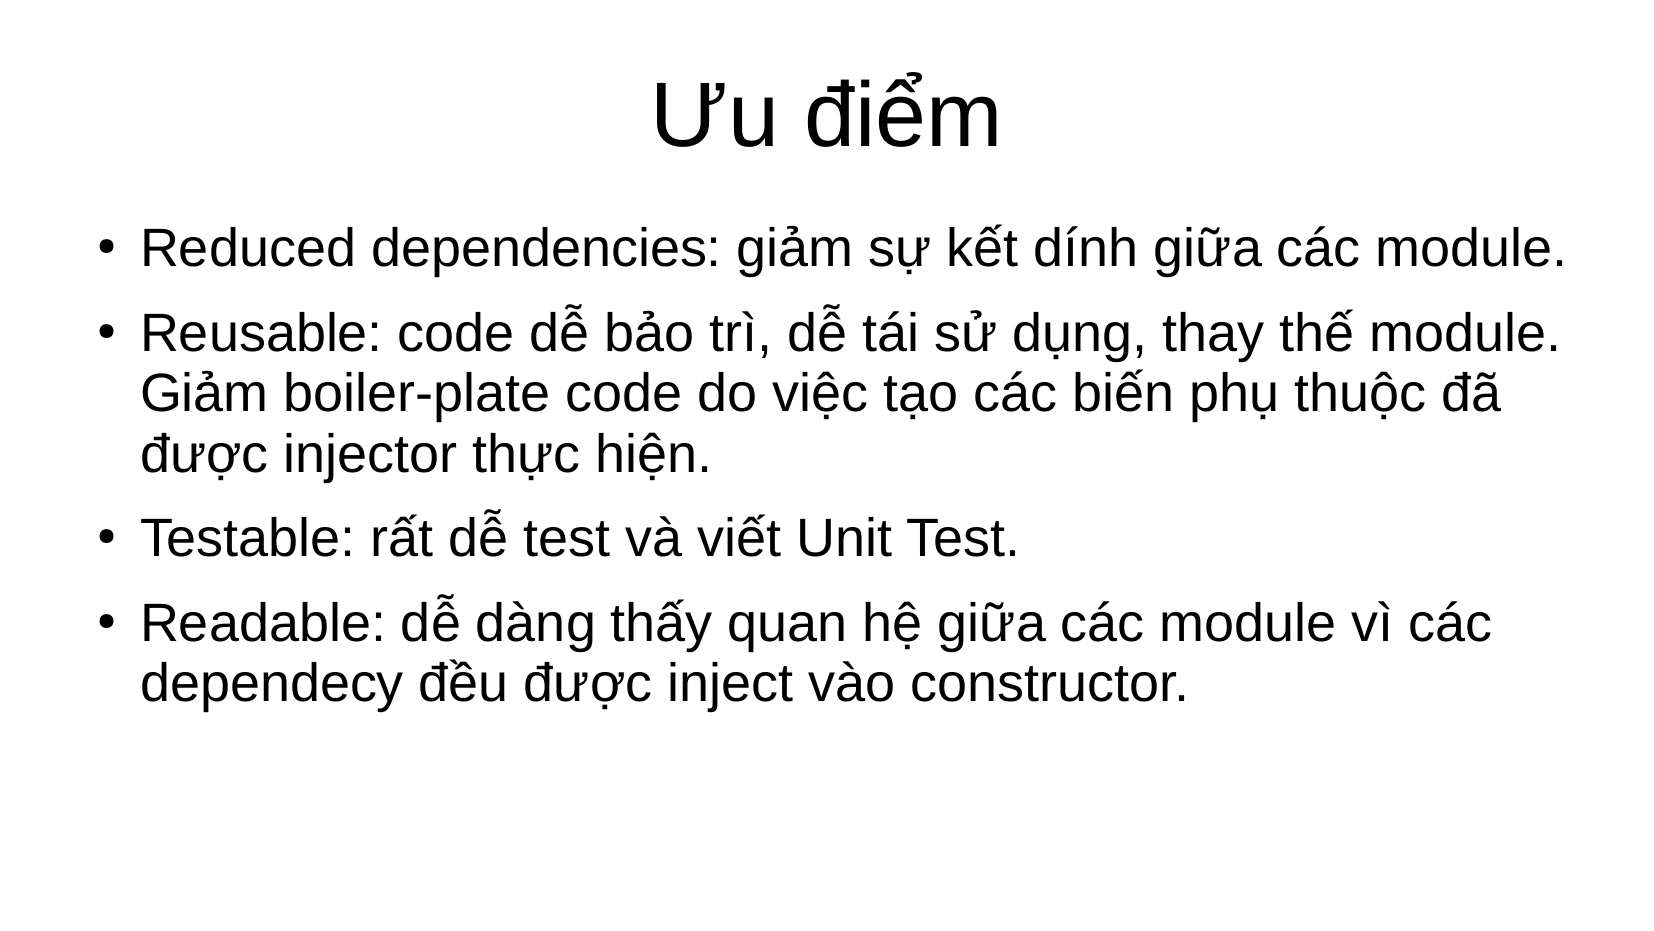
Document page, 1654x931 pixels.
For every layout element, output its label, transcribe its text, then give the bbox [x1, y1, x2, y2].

title Ưu điểm [82, 37, 1571, 193]
list Reduced dependencies: giảm sự kết dính giữa các module. Reusable: code dễ bảo trì, dễ tái sử dụng, thay thế module. Giảm boiler-plate code do việc tạo các biến phụ thuộc đã được injector thực hiện. Testable: rất dễ test và viết Unit Test. Readable: dễ dàng thấy quan hệ giữa các module vì các dependecy đều được inject vào constructor. [82, 217, 1571, 758]
